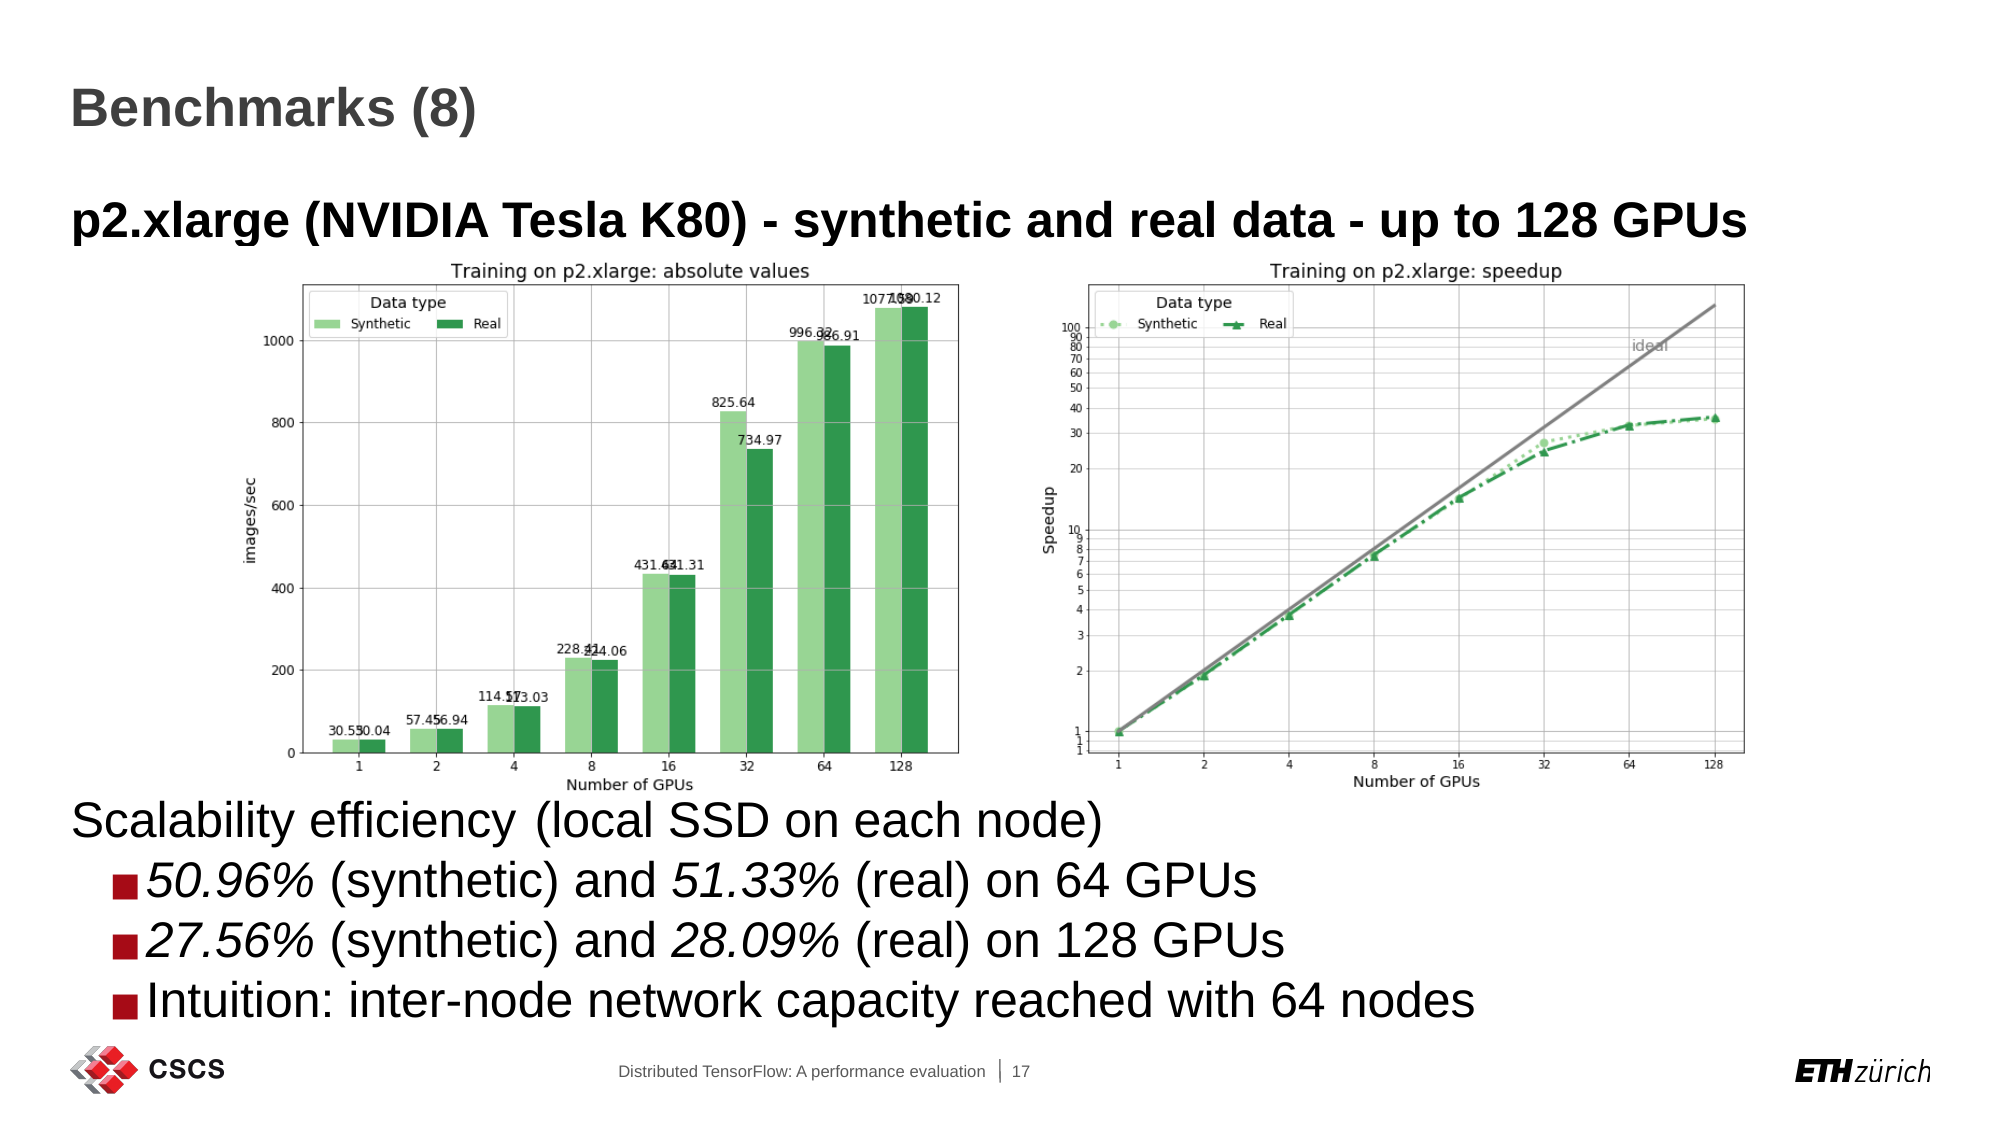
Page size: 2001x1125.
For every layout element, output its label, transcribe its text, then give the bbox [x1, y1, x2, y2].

slide_number <number> [999, 1059, 1063, 1083]
list p2.xlarge (NVIDIA Tesla K80) - synthetic and real data - up to 128 GPUs Scalability efficiency (local SSD on each node) 50.96% (synthetic) and 51.33% (real) on 64 GPUs 27.56% (synthetic) and 28.09% (real) on 128 GPUs Intuition: inter-node network capacity reached with 64 nodes [70, 178, 1930, 246]
picture [57, 1033, 236, 1106]
title Benchmarks (8) [70, 7, 1930, 149]
list p2.xlarge (NVIDIA Tesla K80) - synthetic and real data - up to 128 GPUs Scalability efficiency (local SSD on each node) 50.96% (synthetic) and 51.33% (real) on 64 GPUs 27.56% (synthetic) and 28.09% (real) on 128 GPUs Intuition: inter-node network capacity reached with 64 nodes [70, 793, 1930, 1022]
picture [1795, 1059, 1930, 1082]
footer Distributed TensorFlow: A performance evaluation [322, 1059, 998, 1083]
picture [70, 246, 1930, 793]
